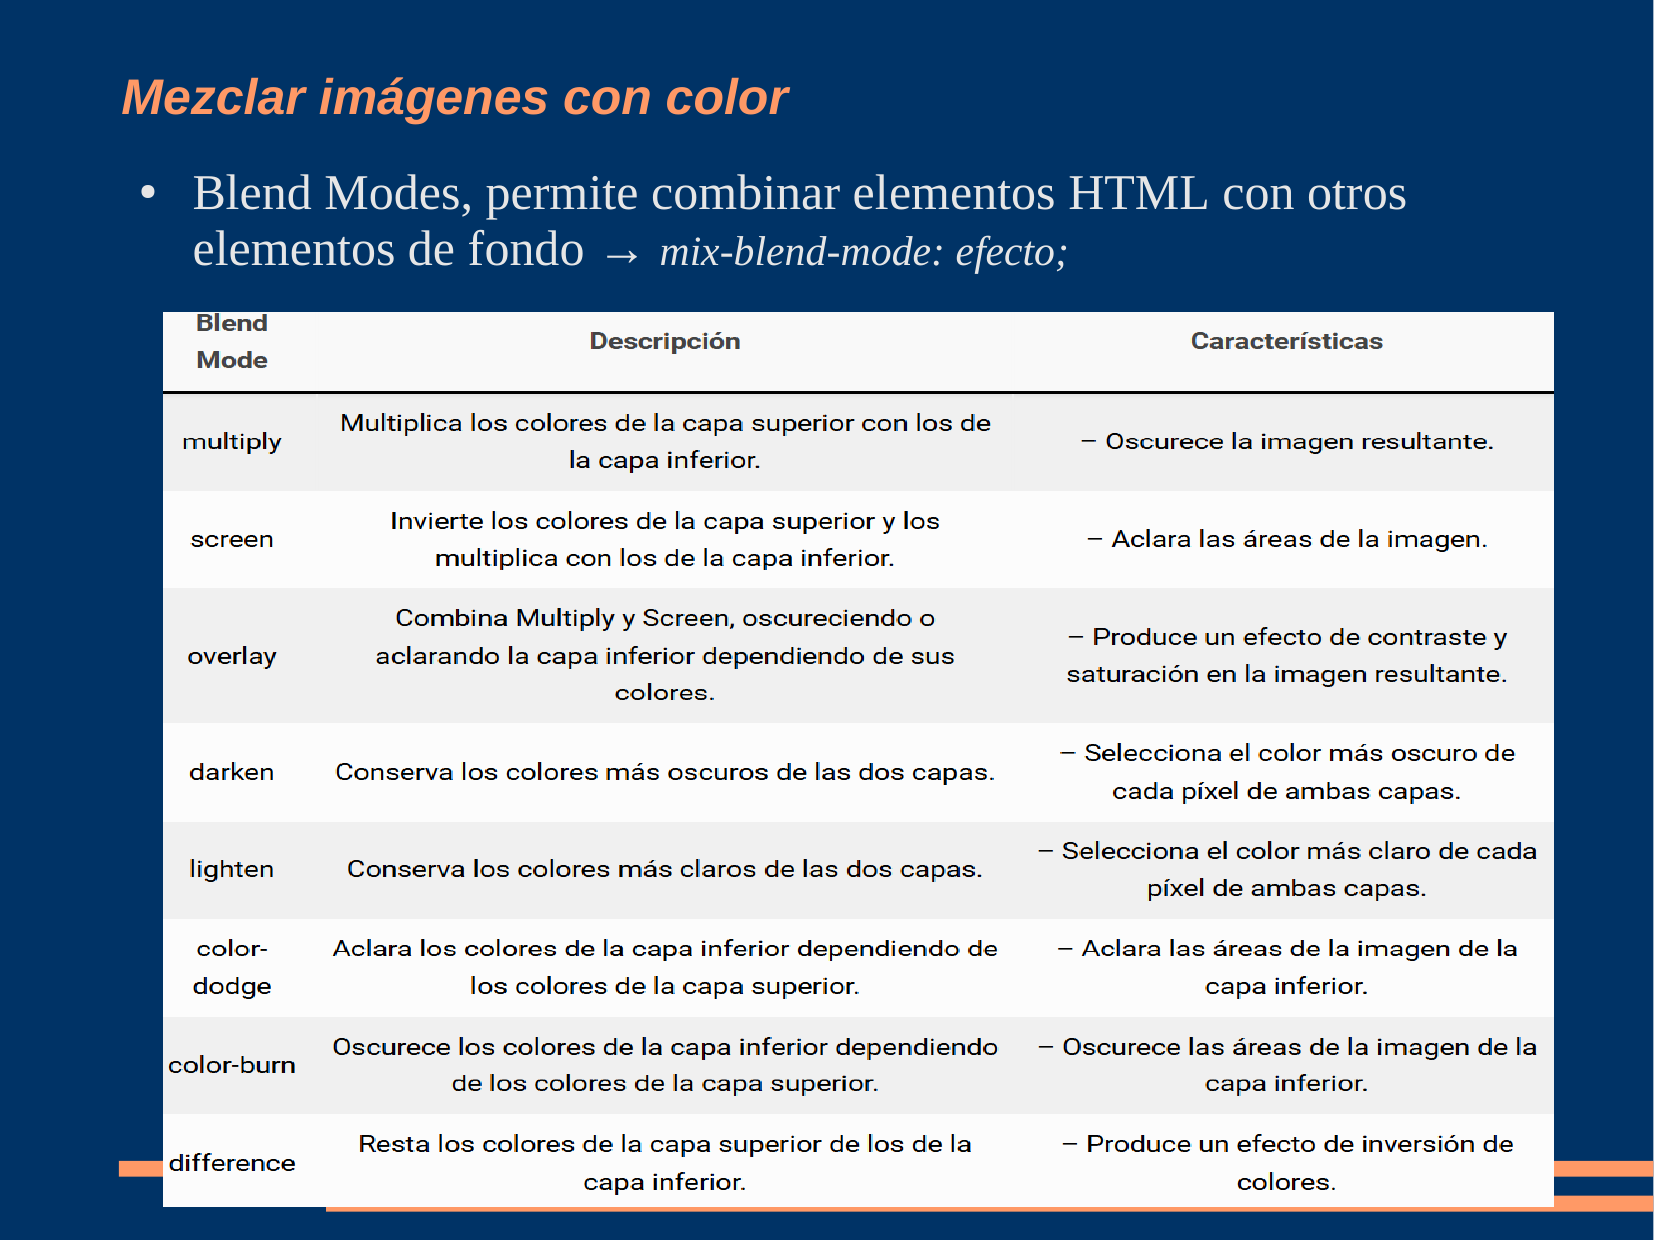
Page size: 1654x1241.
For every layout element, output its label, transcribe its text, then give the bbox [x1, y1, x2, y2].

list Blend Modes, permite combinar elementos HTML con otros elementos de fondo → mix-blend-mode: efecto; [121, 165, 1561, 313]
picture [163, 312, 1554, 1207]
title Mezclar imágenes con color [121, 46, 1534, 148]
